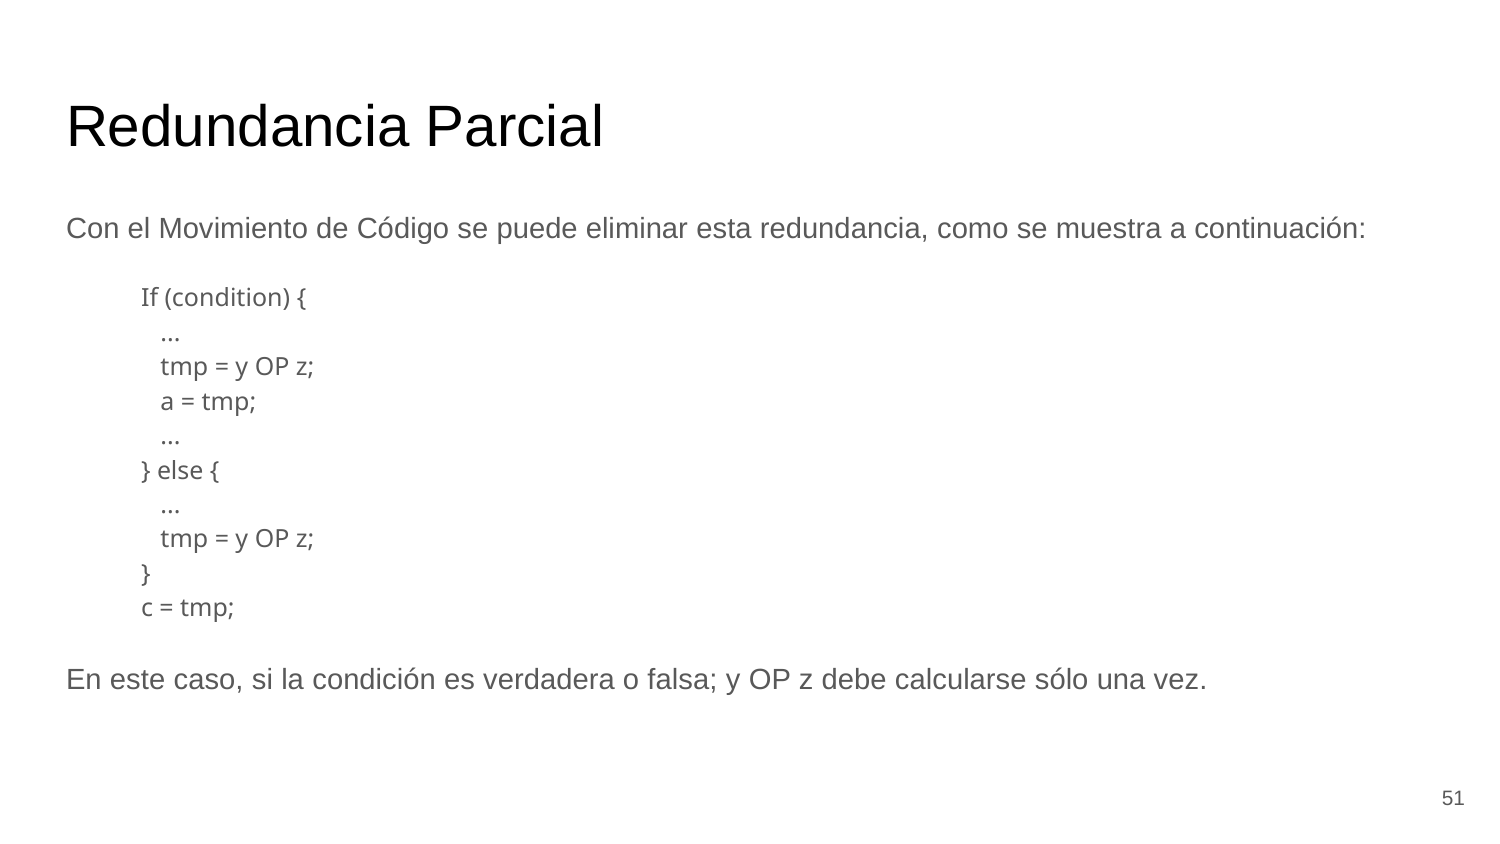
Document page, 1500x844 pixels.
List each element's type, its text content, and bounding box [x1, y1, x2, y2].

list Con el Movimiento de Código se puede eliminar esta redundancia, como se muestra a continuación: If (condition) { ... tmp = y OP z; a = tmp; ... } else { ... tmp = y OP z; } c = tmp; En este caso, si la condición es verdadera o falsa; y OP z debe calcularse sólo una vez. [51, 189, 1449, 750]
slide_number <number> [1389, 764, 1480, 830]
title Redundancia Parcial [51, 72, 1449, 167]
